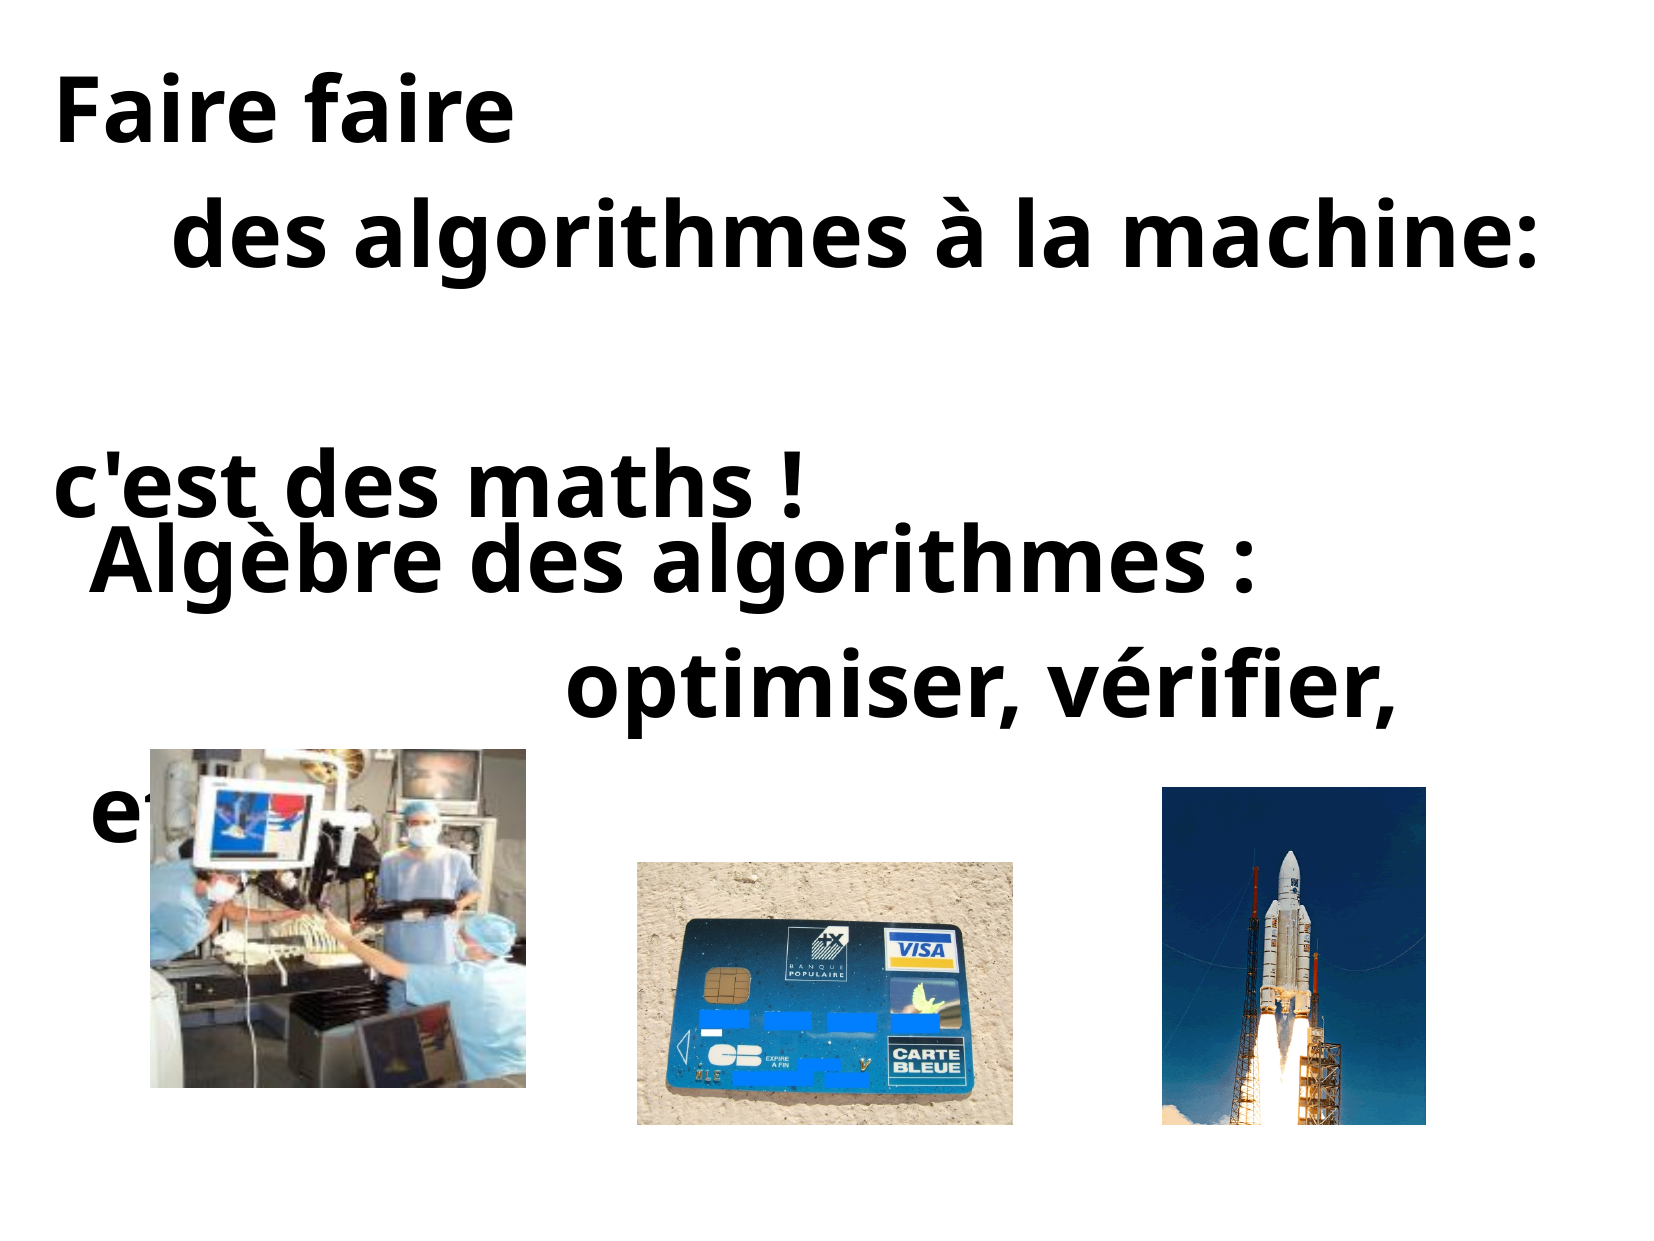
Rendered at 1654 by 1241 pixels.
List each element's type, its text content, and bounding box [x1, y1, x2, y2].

text_box Faire faire des algorithmes à la machine: c'est des maths ! [37, 37, 1576, 407]
picture [150, 749, 526, 1088]
text_box Algèbre des algorithmes : optimiser, vérifier, etc.. [75, 487, 1613, 739]
picture [1162, 787, 1426, 1126]
picture [637, 862, 1013, 1126]
